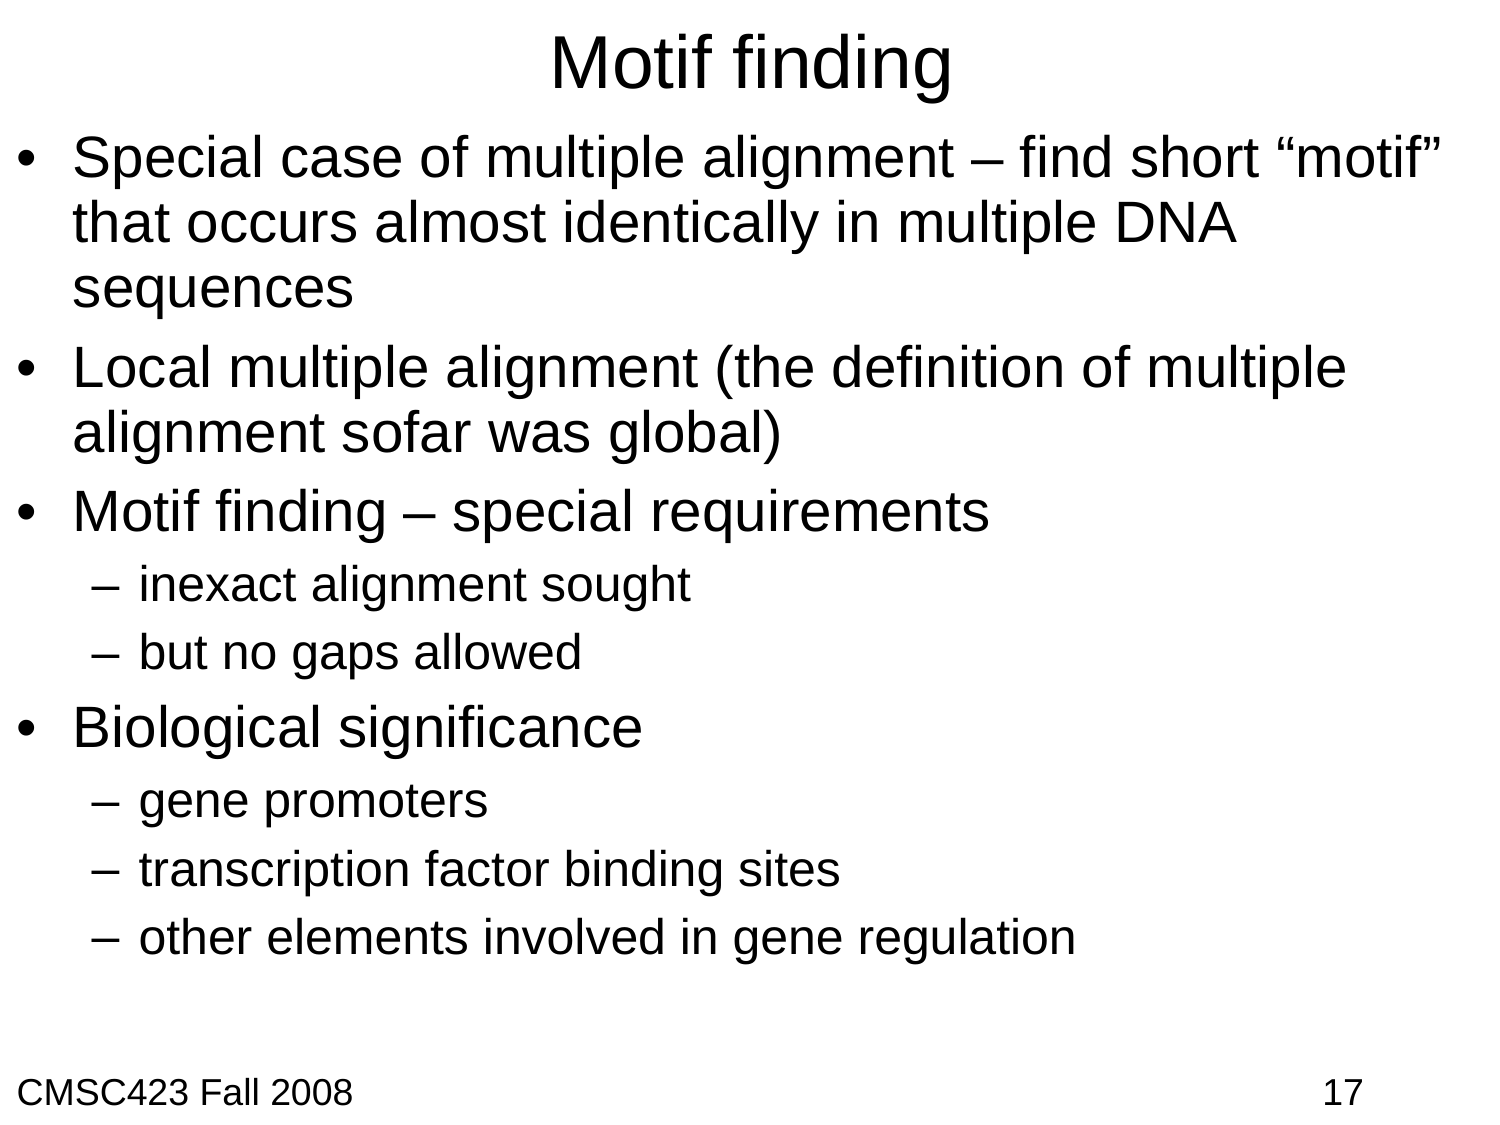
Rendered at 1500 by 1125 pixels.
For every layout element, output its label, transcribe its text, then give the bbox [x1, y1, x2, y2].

list Special case of multiple alignment – find short “motif” that occurs almost identically in multiple DNA sequences Local multiple alignment (the definition of multiple alignment sofar was global) Motif finding – special requirements inexact alignment sought but no gaps allowed Biological significance gene promoters transcription factor binding sites other elements involved in gene regulation [16, 124, 1485, 1072]
title Motif finding [19, 9, 1485, 116]
